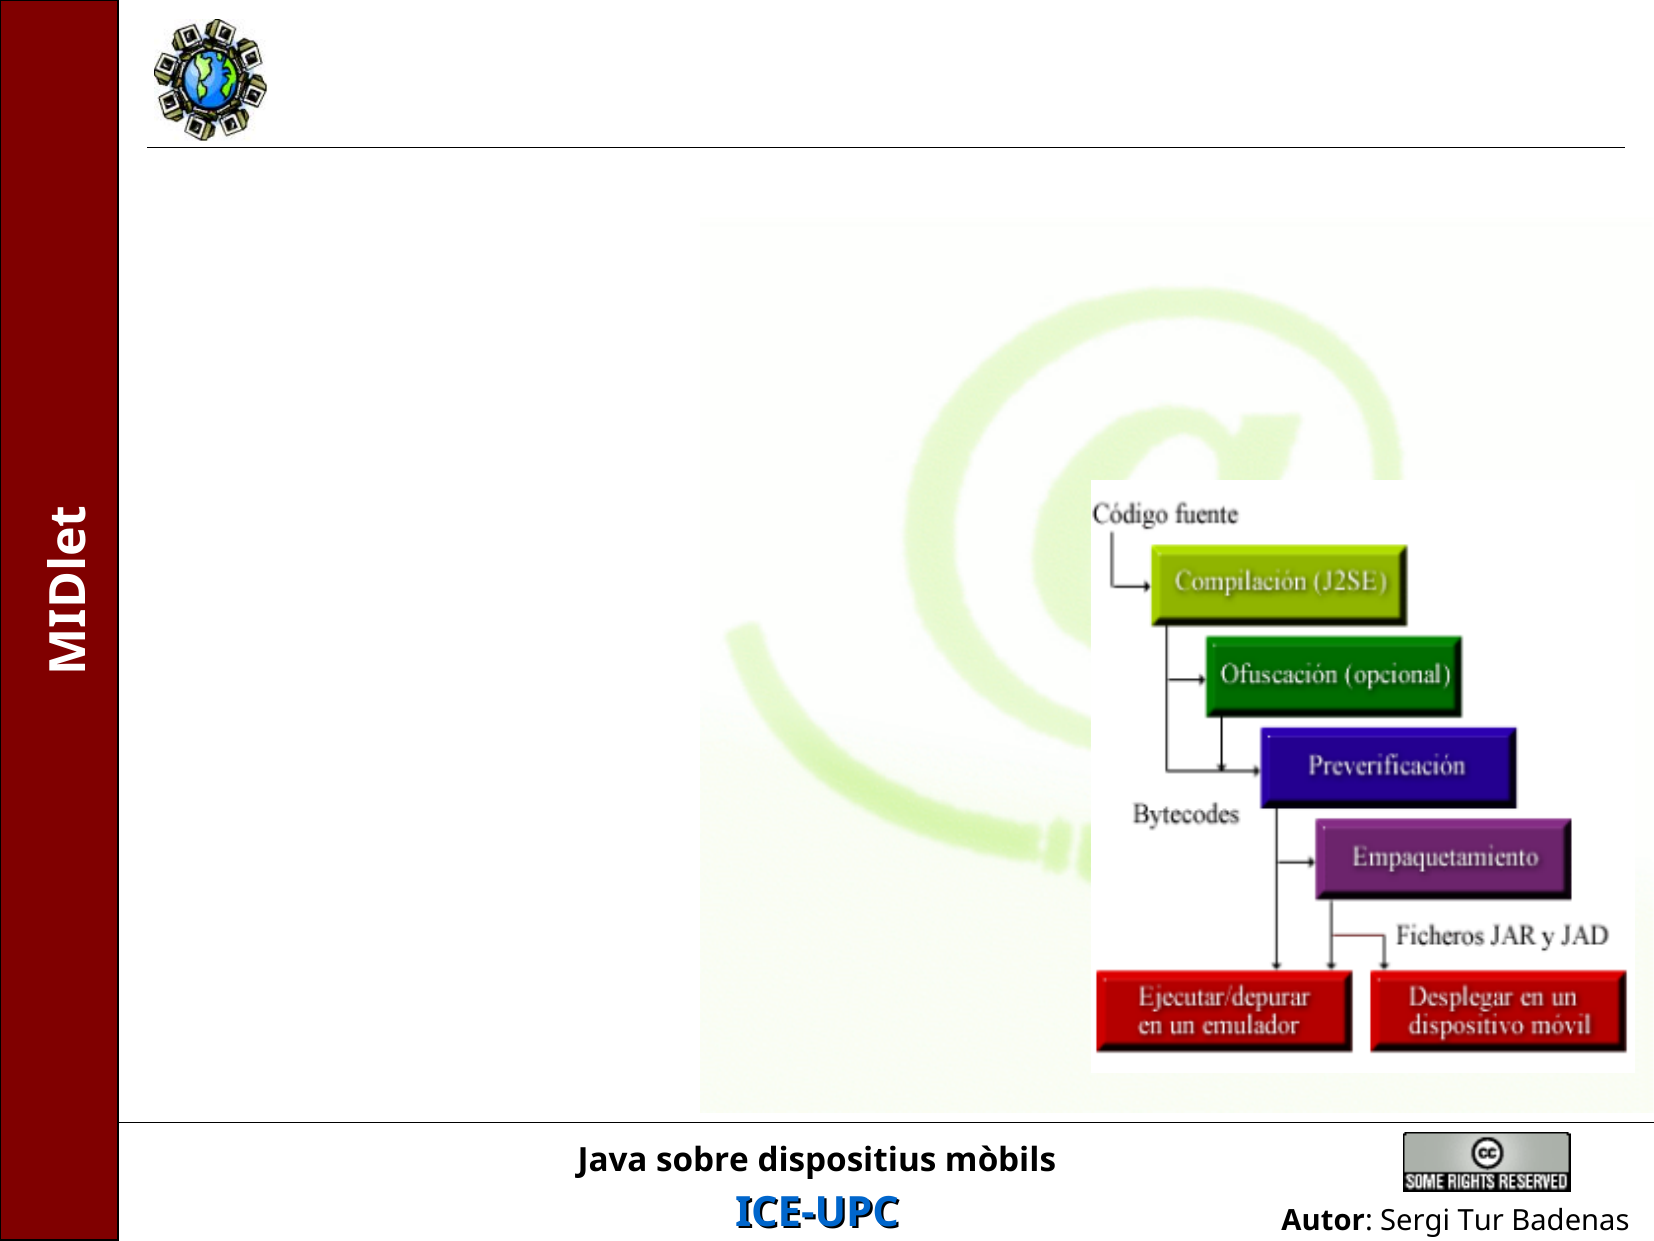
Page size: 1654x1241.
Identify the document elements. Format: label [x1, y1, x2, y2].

picture [700, 217, 1654, 1113]
picture [154, 19, 268, 142]
picture [1403, 1132, 1571, 1192]
